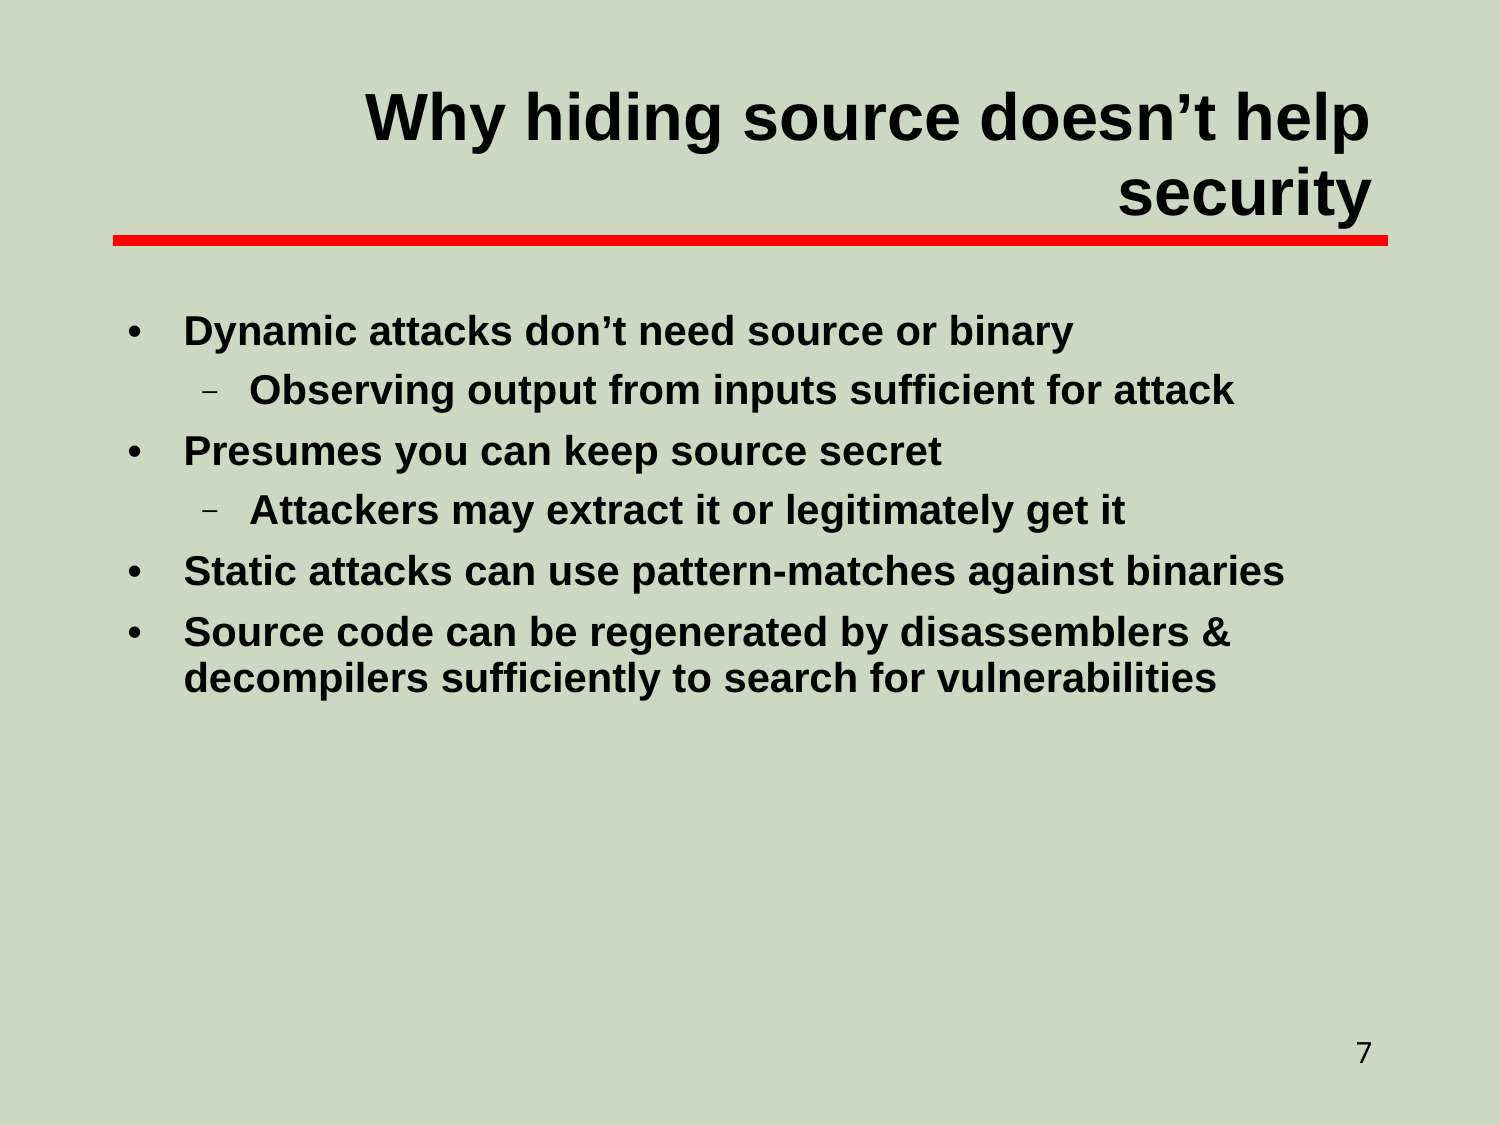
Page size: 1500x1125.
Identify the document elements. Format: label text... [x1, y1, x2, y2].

title Why hiding source doesn’t help security [337, 72, 1388, 238]
list Dynamic attacks don’t need source or binary Observing output from inputs sufficient for attack Presumes you can keep source secret Attackers may extract it or legitimately get it Static attacks can use pattern-matches against binaries Source code can be regenerated by disassemblers & decompilers sufficiently to search for vulnerabilities [112, 299, 1388, 1000]
